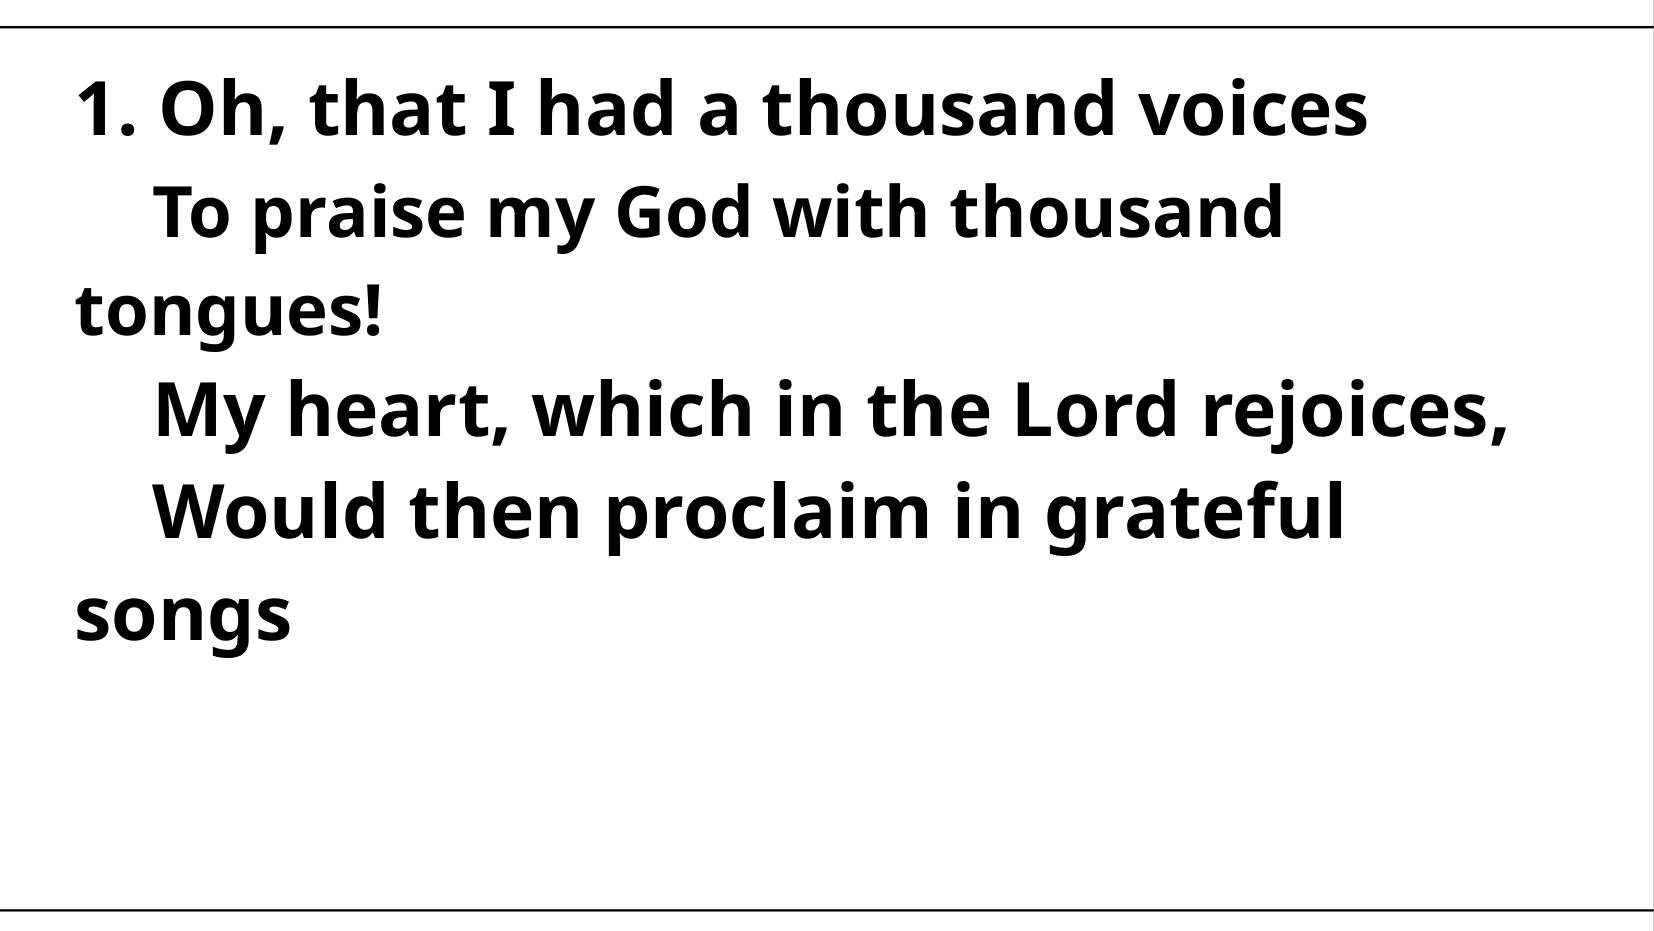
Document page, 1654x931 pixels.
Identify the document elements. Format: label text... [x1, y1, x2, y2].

picture [0, 0, 1654, 931]
text_box 1. Oh, that I had a thousand voices To praise my God with thousand tongues! My heart, which in the Lord rejoices, Would then proclaim in grateful songs [60, 47, 1588, 481]
